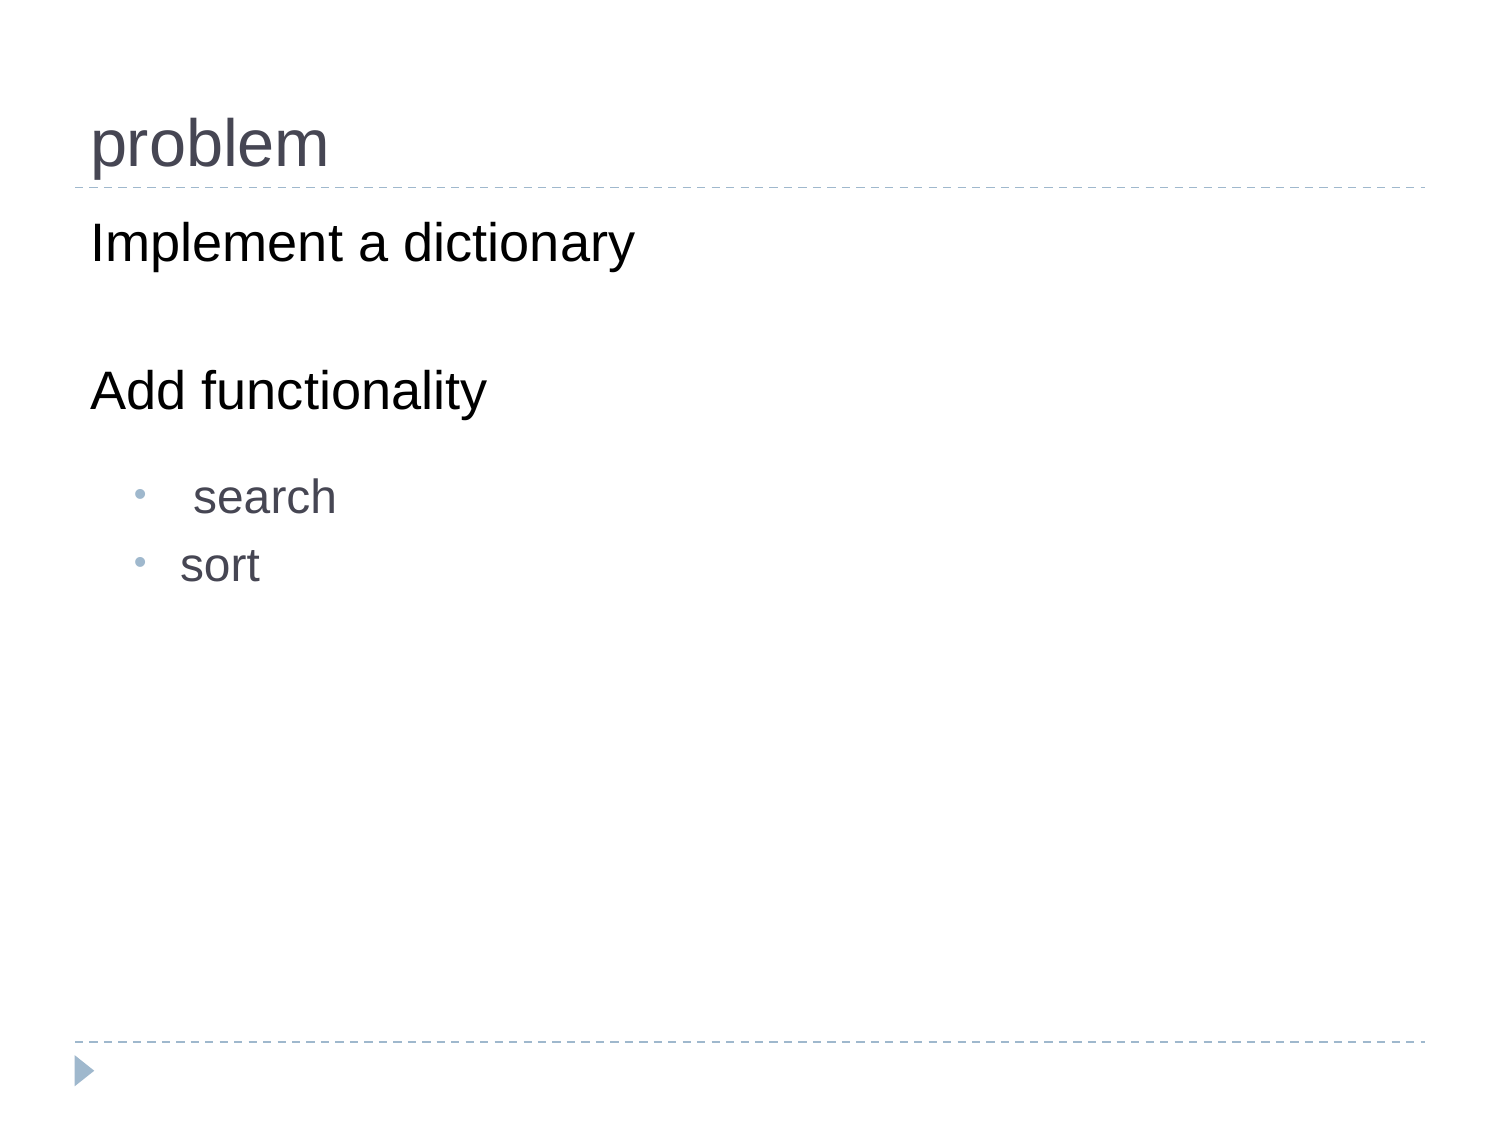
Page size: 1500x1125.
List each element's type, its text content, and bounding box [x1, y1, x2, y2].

list Implement a dictionary Add functionality search sort [75, 200, 1425, 1010]
title problem [75, 24, 1425, 188]
